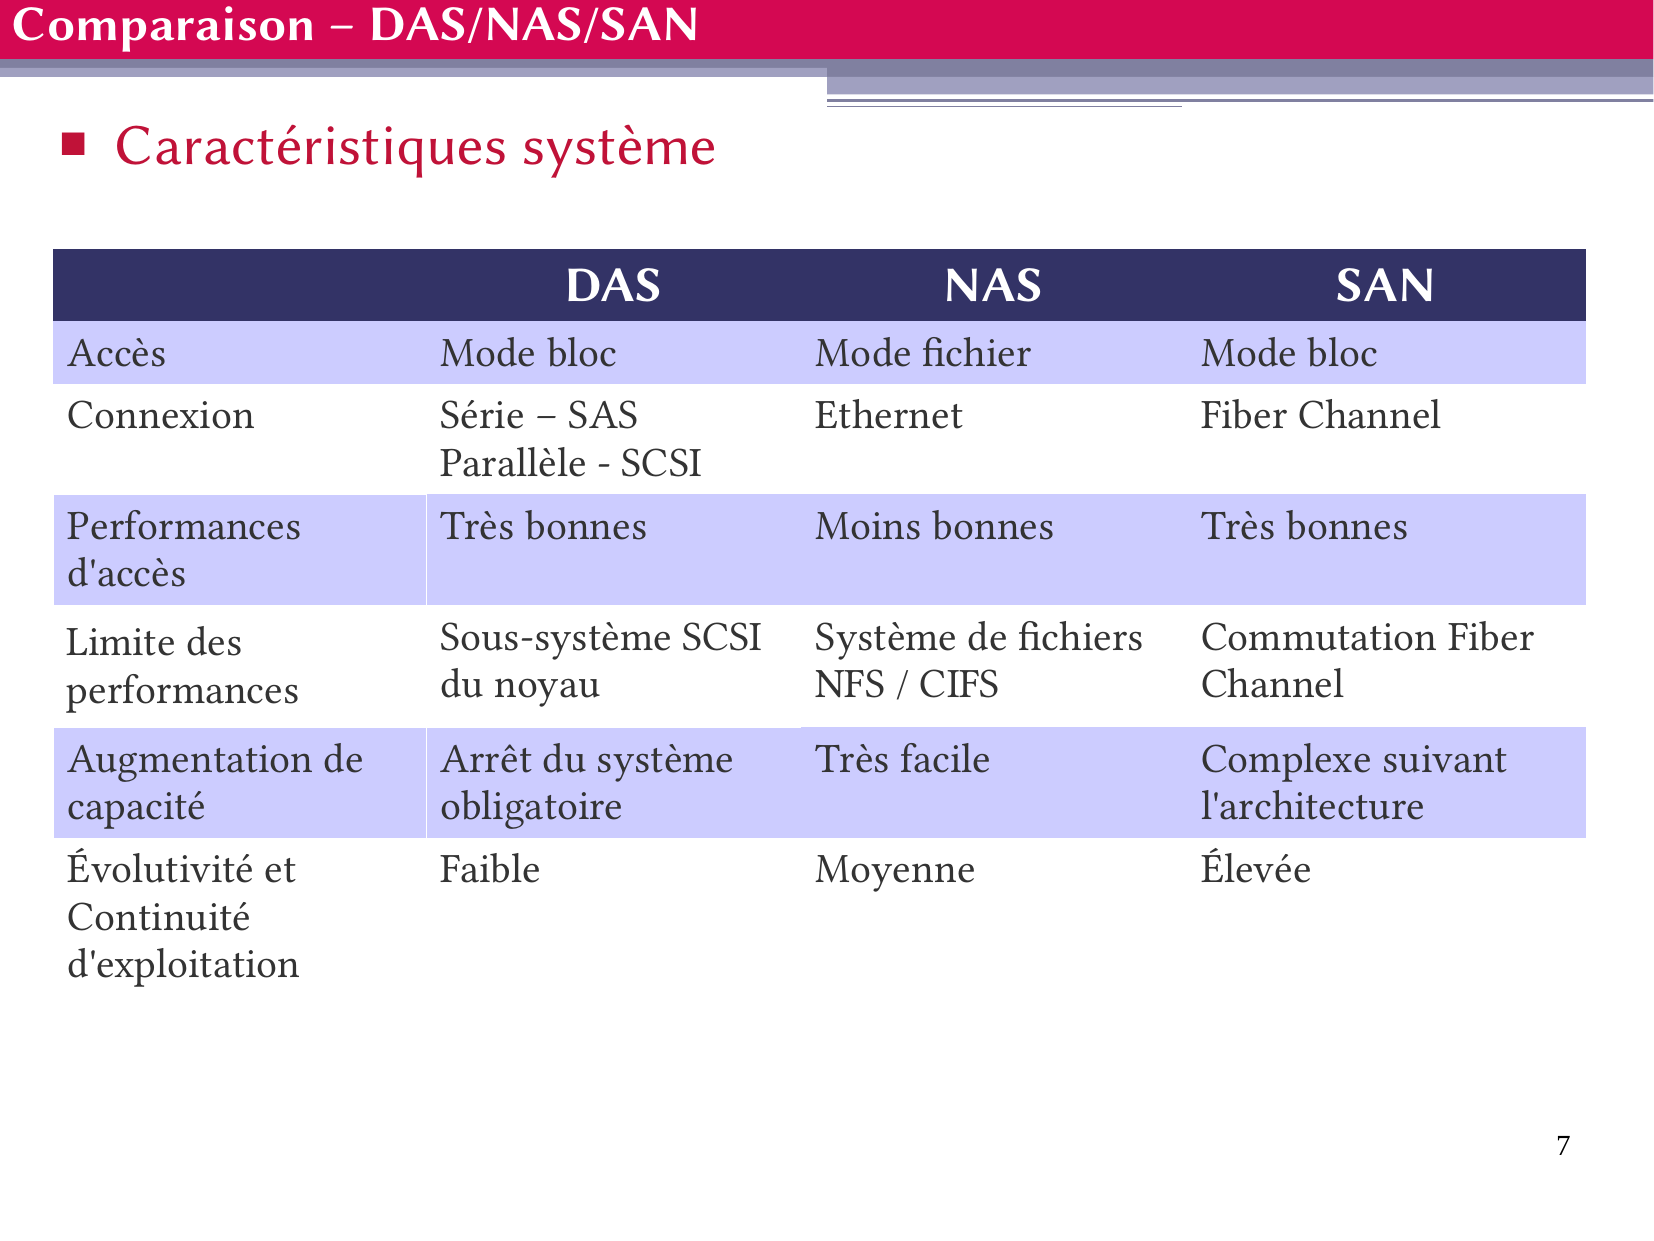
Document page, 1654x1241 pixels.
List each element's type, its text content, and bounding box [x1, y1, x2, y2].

table_header SAN [1186, 249, 1586, 321]
table_cell Connexion [53, 384, 426, 494]
table_header [53, 249, 426, 321]
table_cell Mode fichier [801, 321, 1186, 384]
table_cell Ethernet [801, 384, 1186, 494]
table_cell Élevée [1186, 838, 1586, 996]
table_cell Très facile [801, 727, 1186, 838]
table_header NAS [801, 249, 1186, 321]
table_cell Mode bloc [426, 321, 801, 384]
table_cell Mode bloc [1186, 321, 1586, 384]
list Comparaison – DAS/NAS/SAN [11, 0, 1182, 54]
table_cell Accès [53, 321, 426, 384]
table_cell Évolutivité et Continuité d'exploitation [53, 839, 426, 996]
table_cell Complexe suivant l'architecture [1186, 727, 1586, 838]
table_header DAS [426, 249, 801, 321]
table_cell Très bonnes [427, 494, 801, 605]
table_cell Augmentation de capacité [54, 728, 426, 838]
list Caractéristiques système [44, 112, 1611, 207]
table_cell Série – SAS Parallèle - SCSI [426, 384, 801, 494]
table_cell Fiber Channel [1186, 384, 1586, 494]
table_cell Moyenne [801, 838, 1186, 996]
table_cell Système de fichiers NFS / CIFS [802, 605, 1186, 727]
table_cell Performances d'accès [54, 495, 426, 605]
table_cell Très bonnes [1186, 494, 1586, 605]
table_cell Sous-système SCSI du noyau [427, 606, 801, 727]
table_cell Limite des performances [54, 606, 426, 727]
table_cell Faible [426, 838, 801, 996]
text_box [0, 0, 1654, 136]
table_cell Commutation Fiber Channel [1186, 605, 1586, 727]
table_cell Arrêt du système obligatoire [427, 728, 801, 838]
table_cell Moins bonnes [801, 494, 1186, 605]
